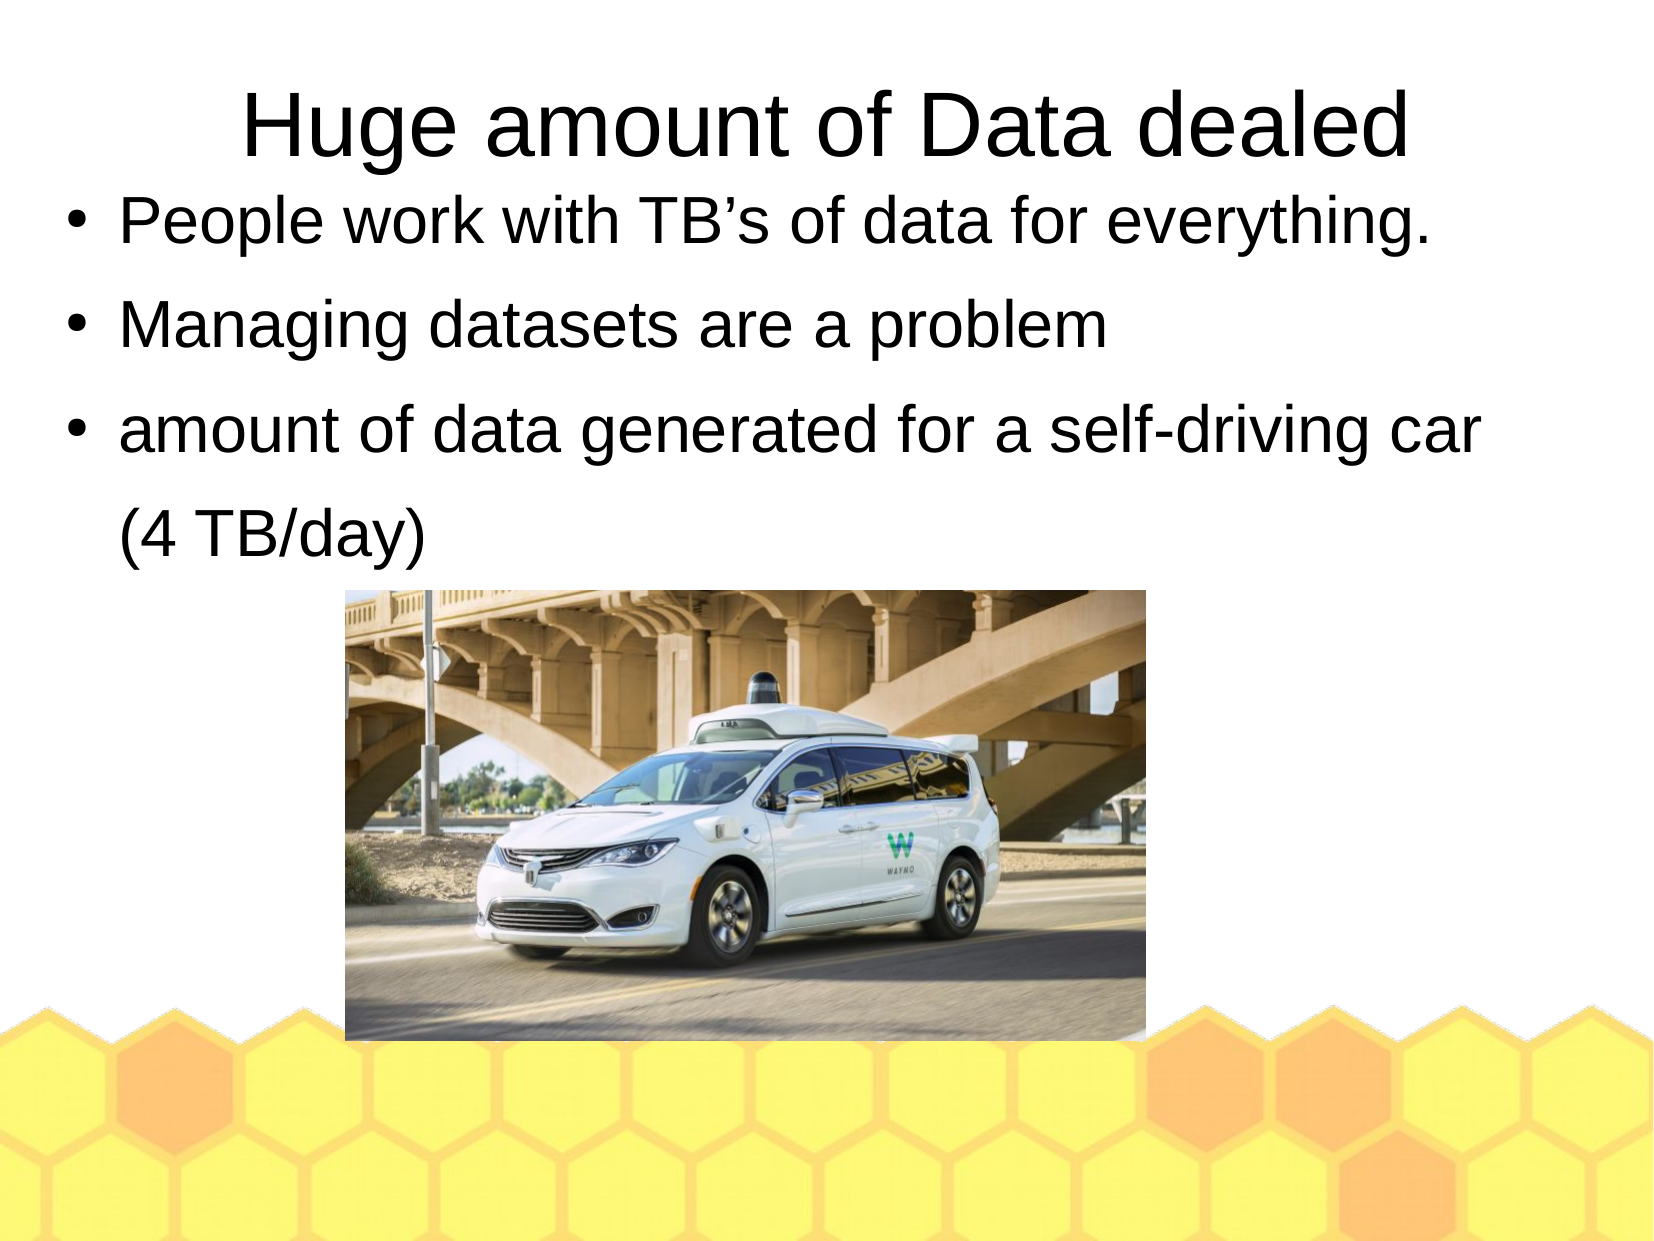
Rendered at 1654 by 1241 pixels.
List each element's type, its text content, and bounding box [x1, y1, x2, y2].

title Huge amount of Data dealed [82, 49, 1571, 201]
list People work with TB’s of data for everything. Managing datasets are a problem amount of data generated for a self-driving car (4 TB/day) [47, 183, 1536, 903]
picture [0, 590, 1654, 1241]
